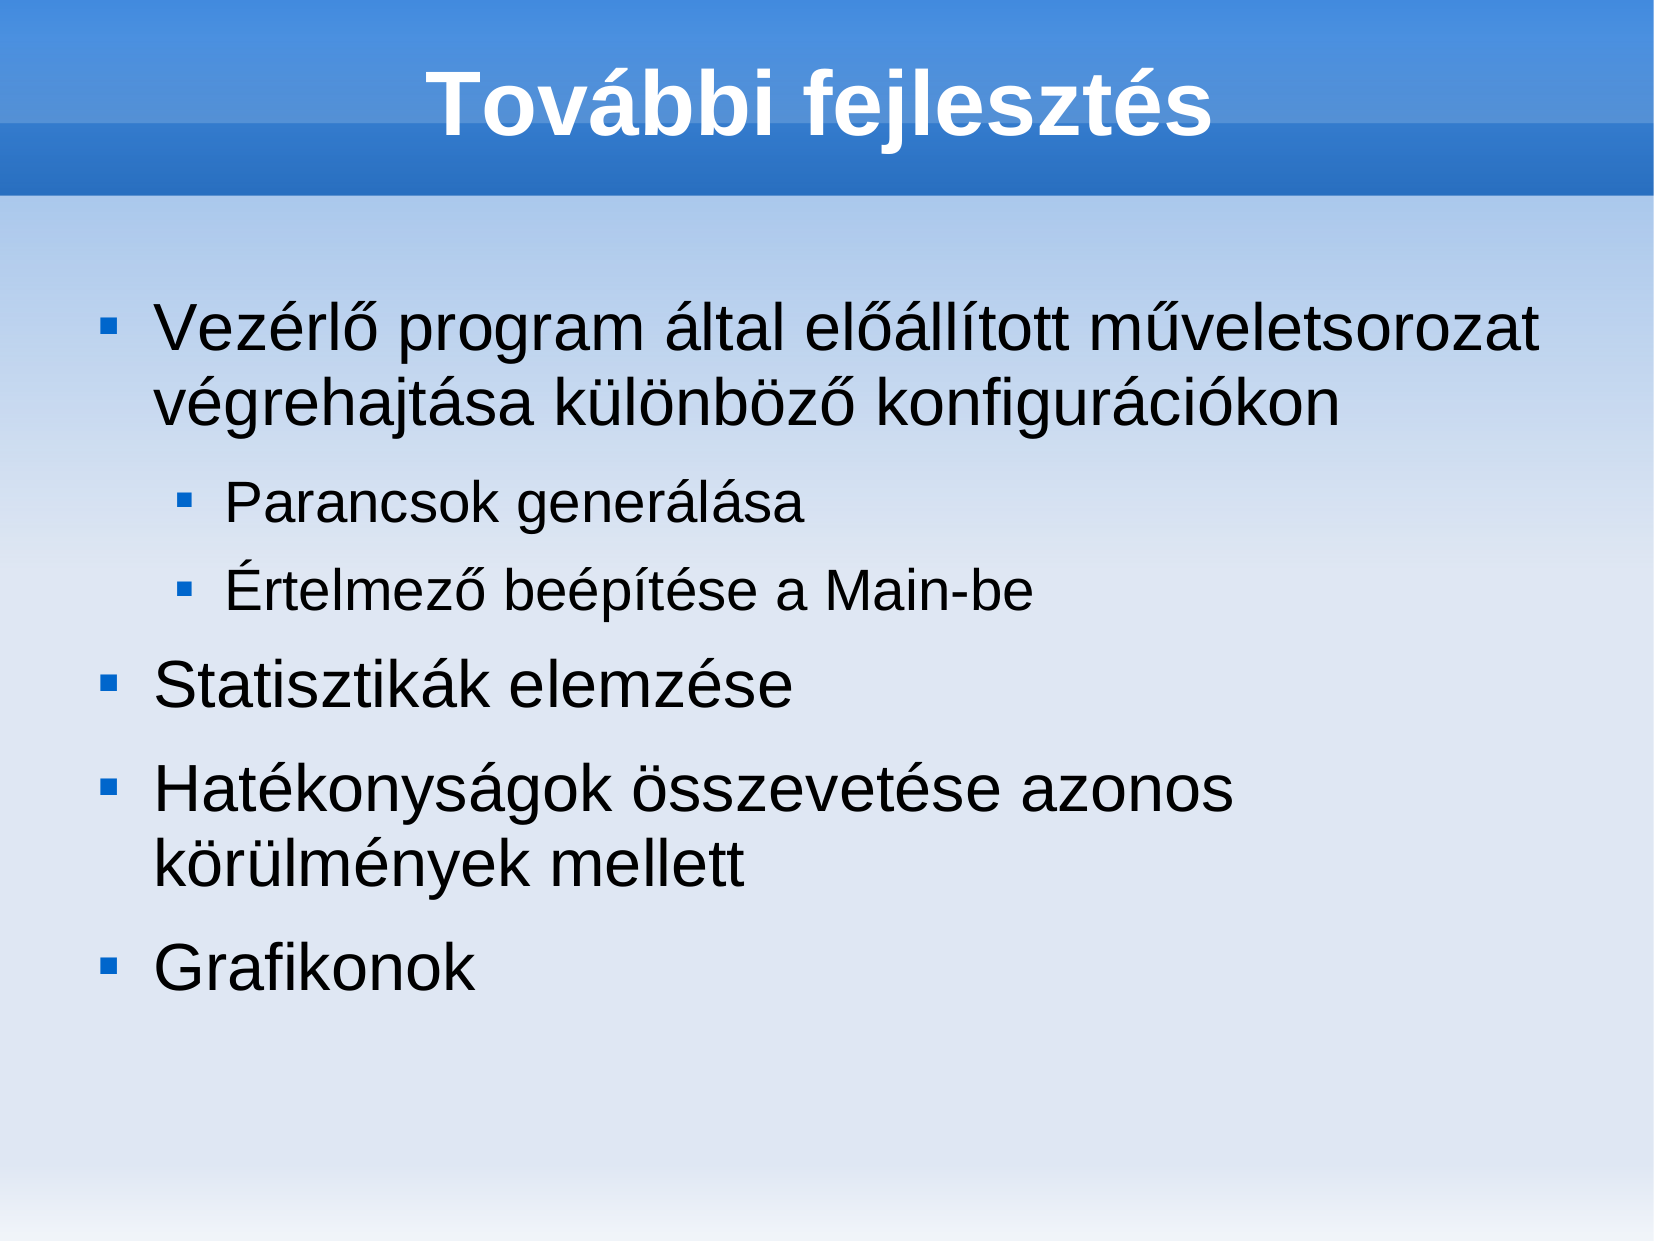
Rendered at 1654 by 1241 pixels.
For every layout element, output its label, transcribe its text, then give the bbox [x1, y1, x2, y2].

picture [0, 0, 1654, 1241]
title További fejlesztés [76, 7, 1565, 200]
list Vezérlő program által előállított műveletsorozat végrehajtása különböző konfigurációkon Parancsok generálása Értelmező beépítése a Main-be Statisztikák elemzése Hatékonyságok összevetése azonos körülmények mellett Grafikonok [82, 290, 1571, 1094]
